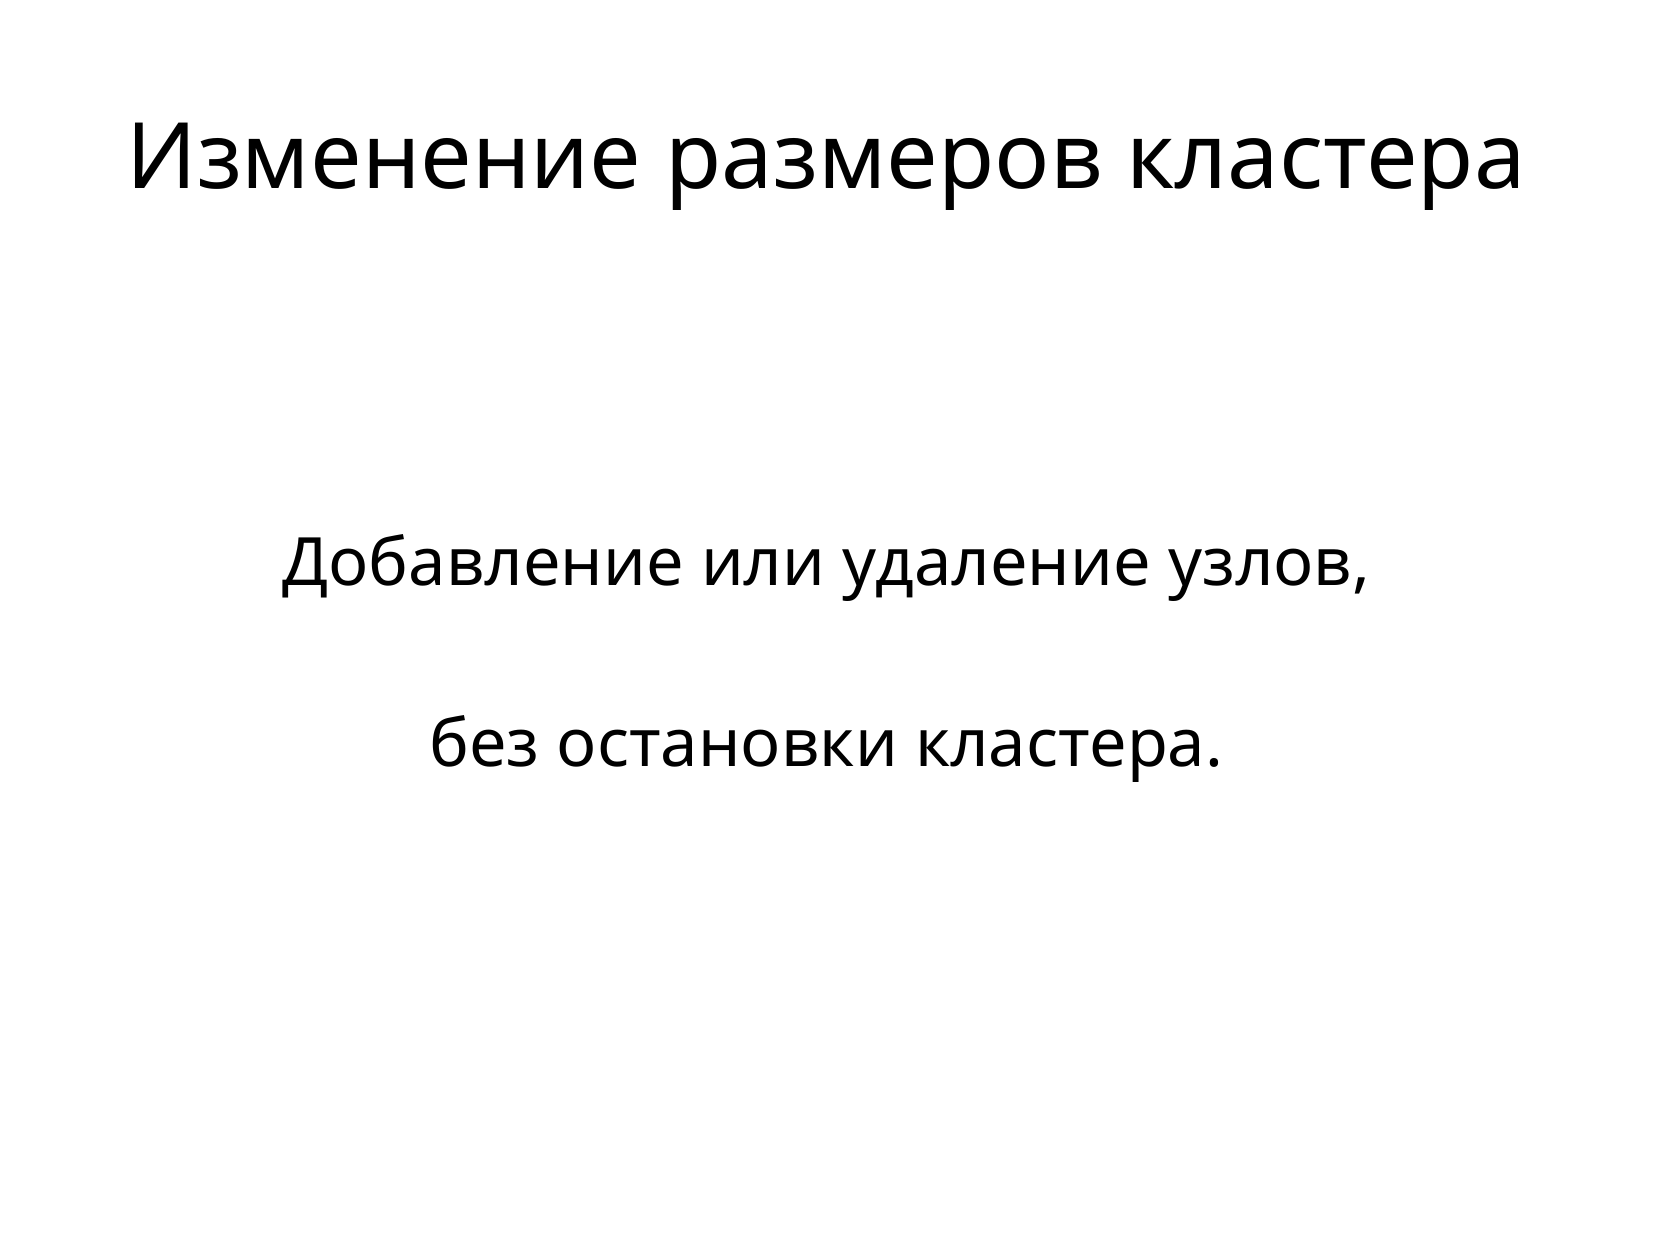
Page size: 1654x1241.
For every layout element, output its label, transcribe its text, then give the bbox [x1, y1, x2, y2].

title Изменение размеров кластера [82, 49, 1571, 257]
subtitle Добавление или удаление узлов, без остановки кластера. [82, 290, 1571, 1010]
